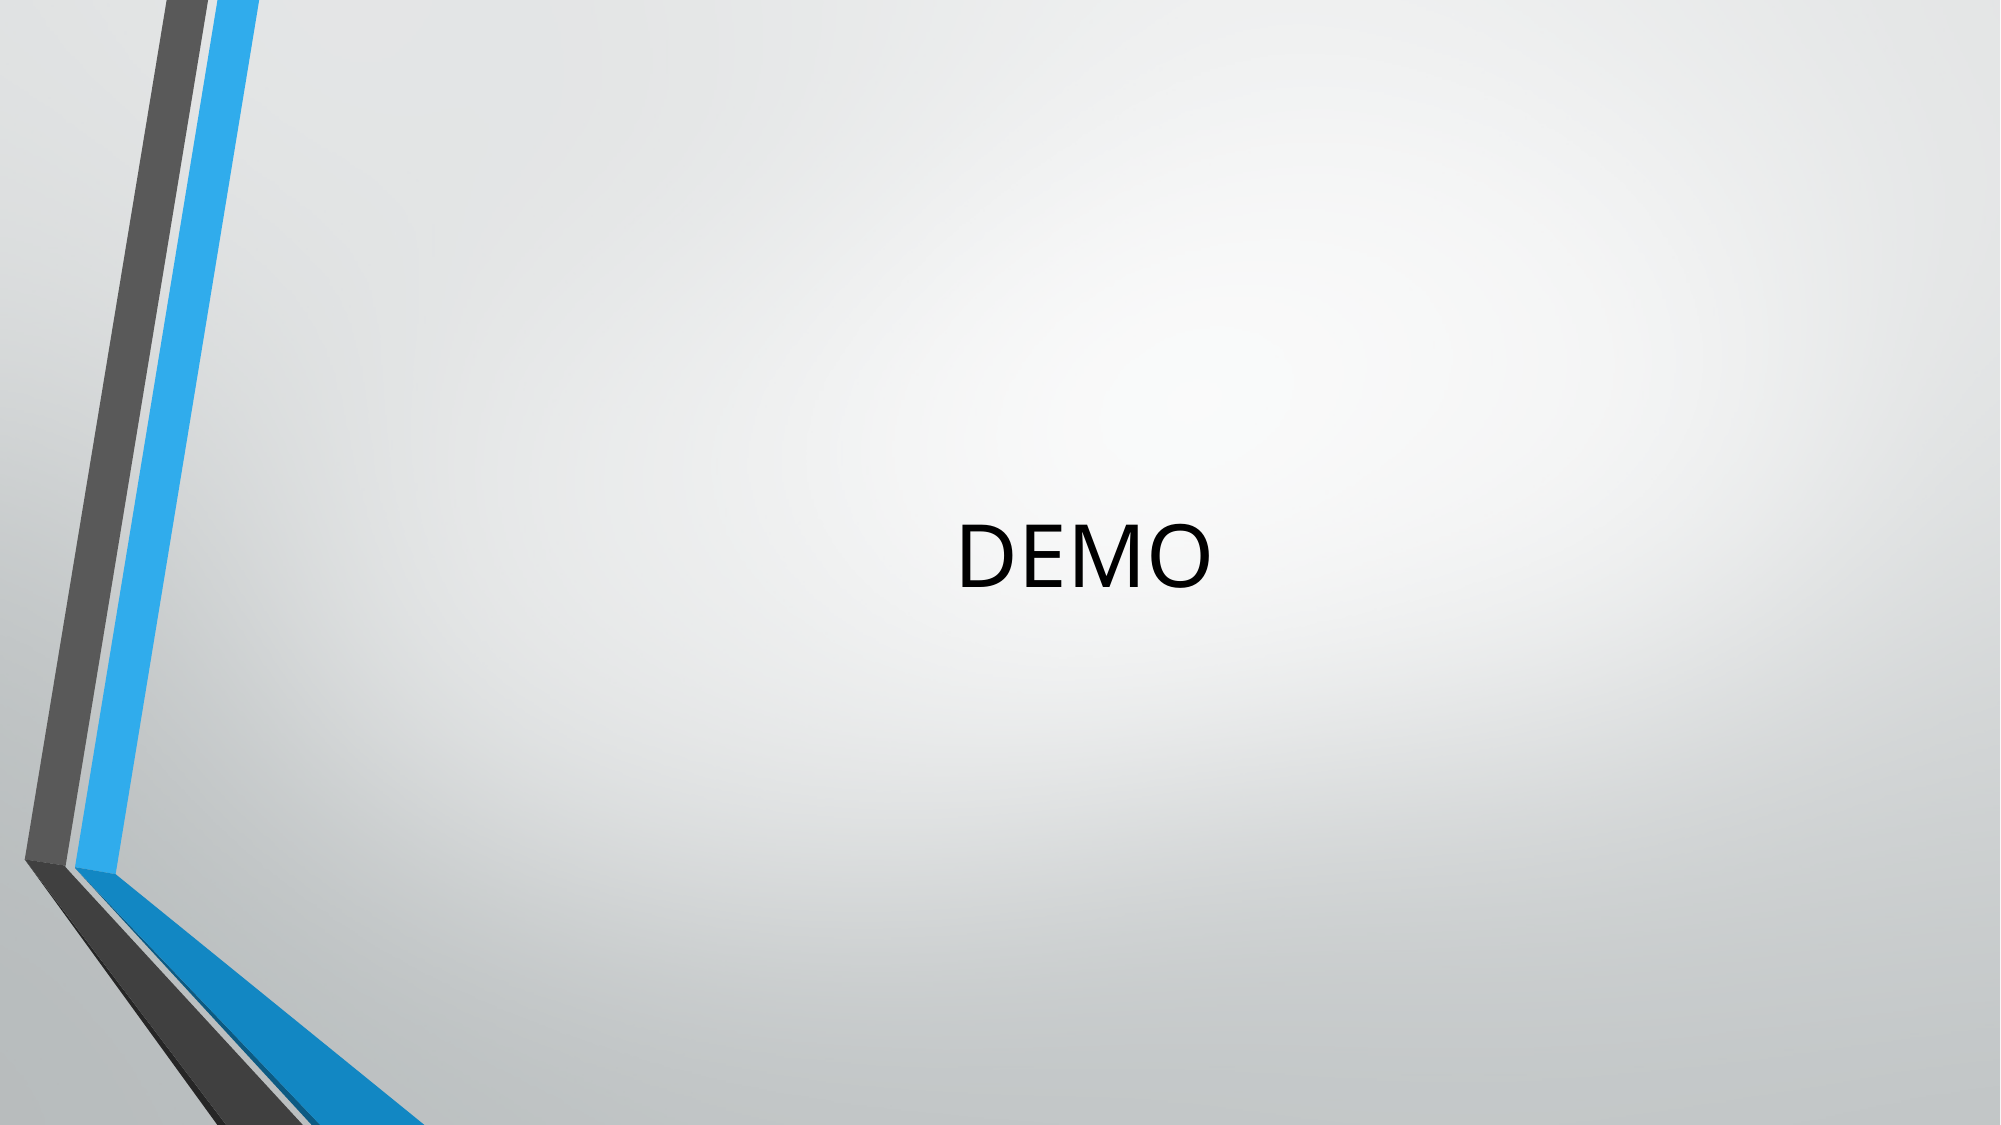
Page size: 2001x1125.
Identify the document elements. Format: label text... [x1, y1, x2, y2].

title DEMO [263, 377, 1907, 614]
